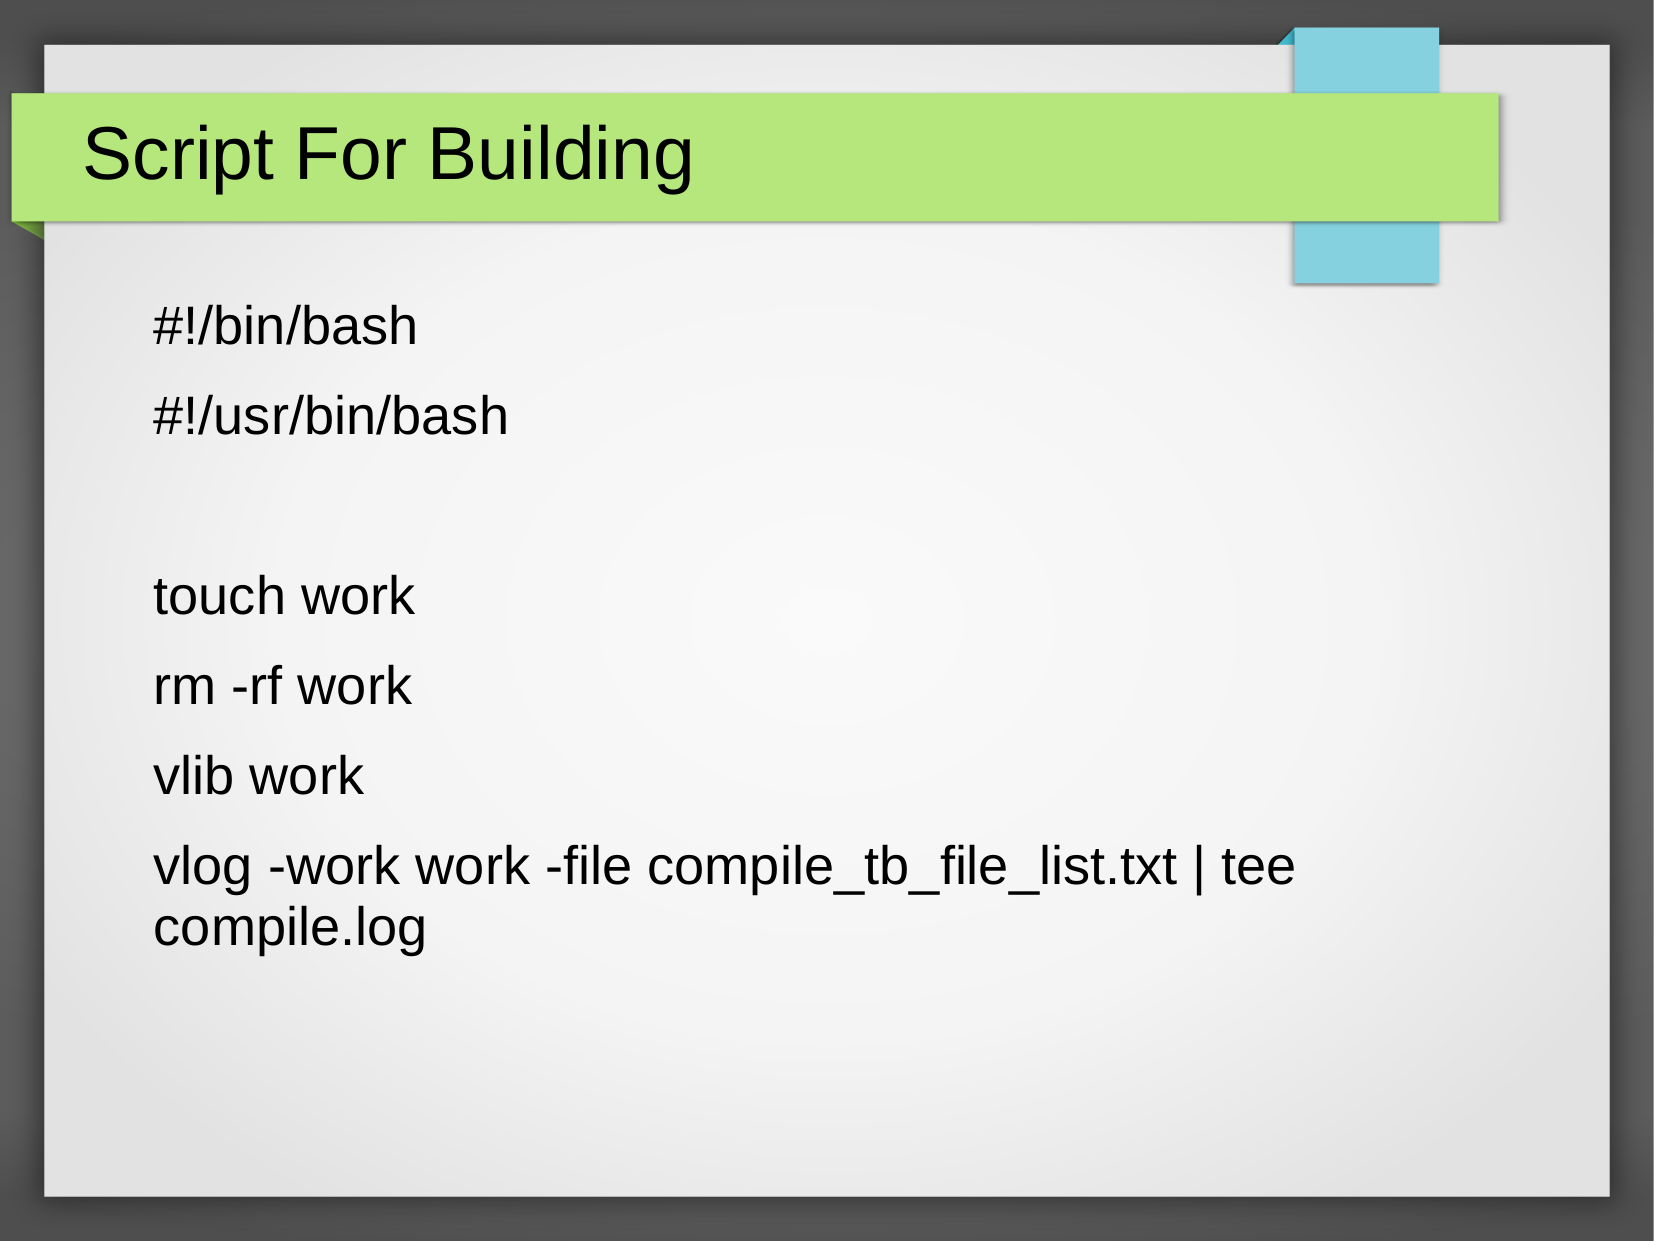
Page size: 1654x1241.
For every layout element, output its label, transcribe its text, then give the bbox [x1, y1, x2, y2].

list #!/bin/bash #!/usr/bin/bash touch work rm -rf work vlib work vlog -work work -file compile_tb_file_list.txt | tee compile.log [82, 295, 1571, 1015]
title Script For Building [82, 94, 1264, 213]
picture [0, 0, 1654, 1241]
